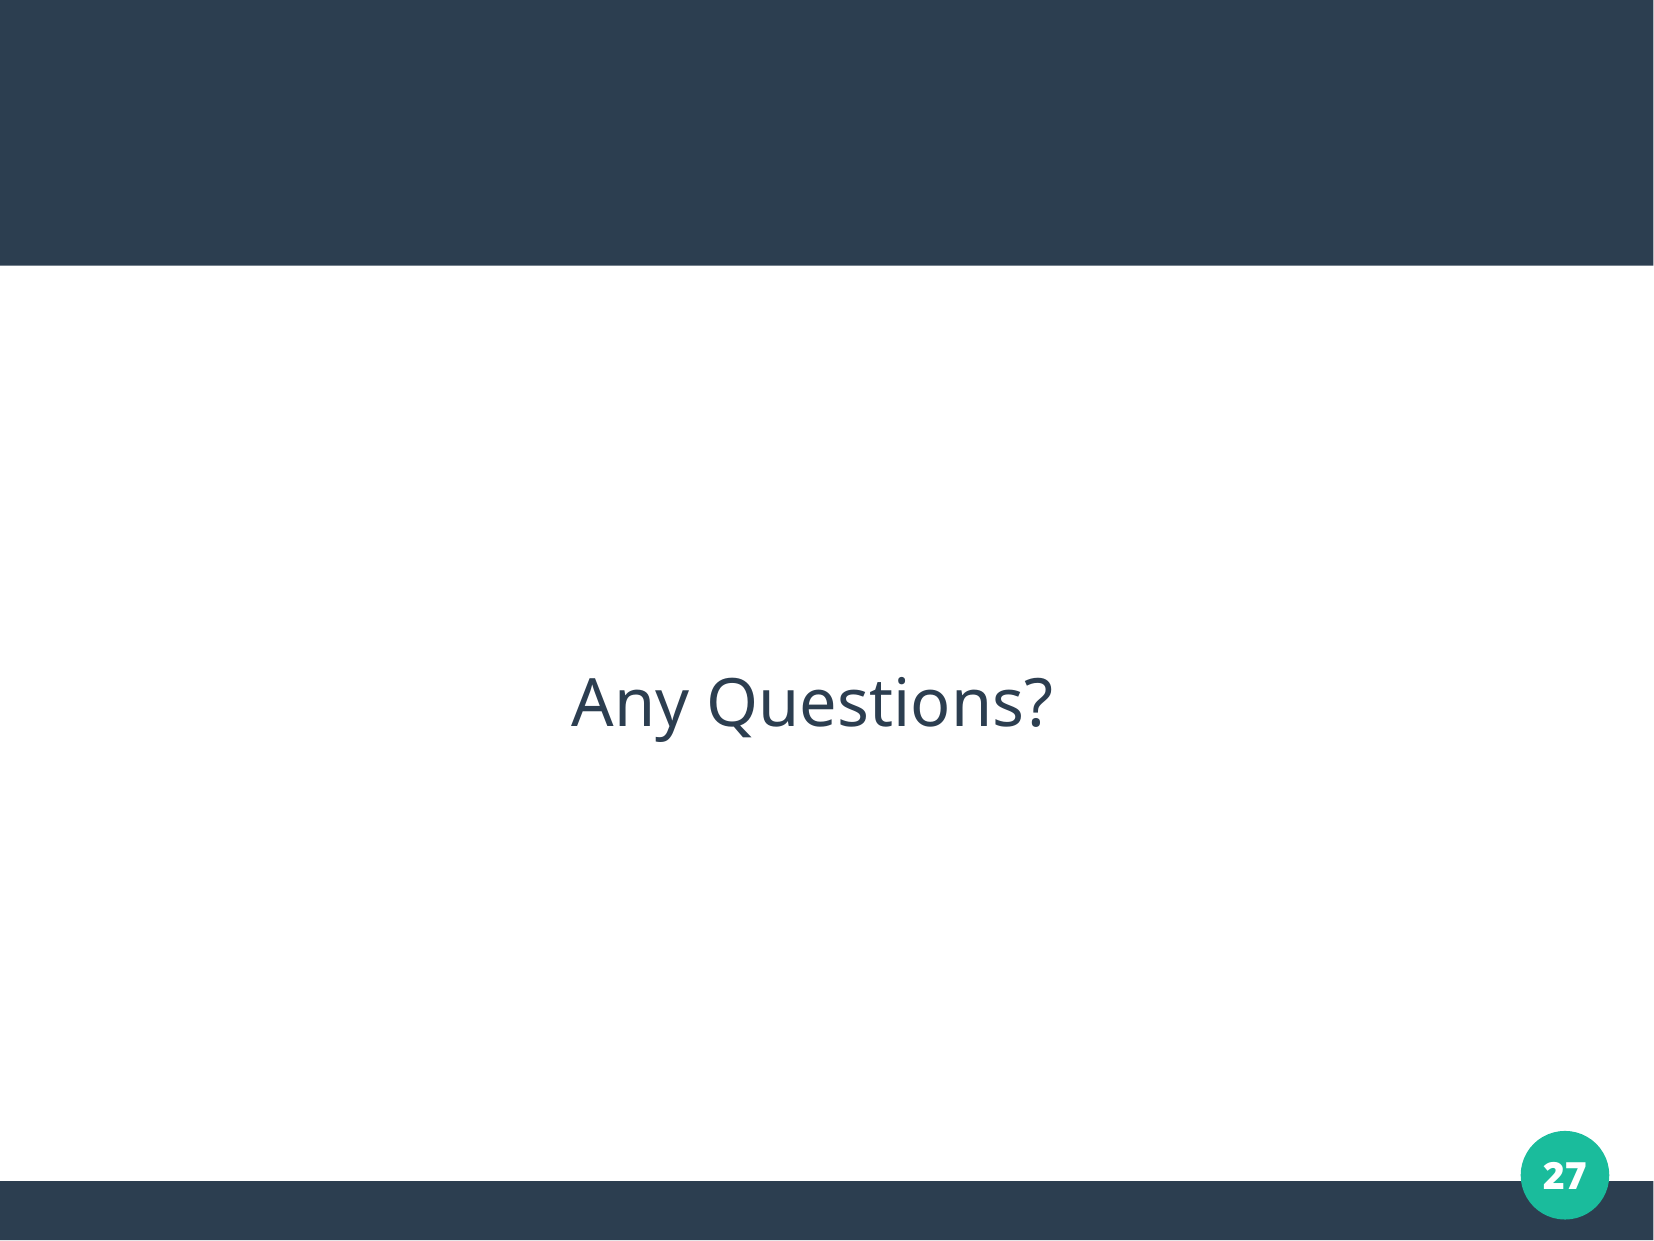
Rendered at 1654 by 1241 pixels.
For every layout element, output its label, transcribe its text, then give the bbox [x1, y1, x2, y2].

text_box Any Questions? [45, 335, 1581, 1066]
